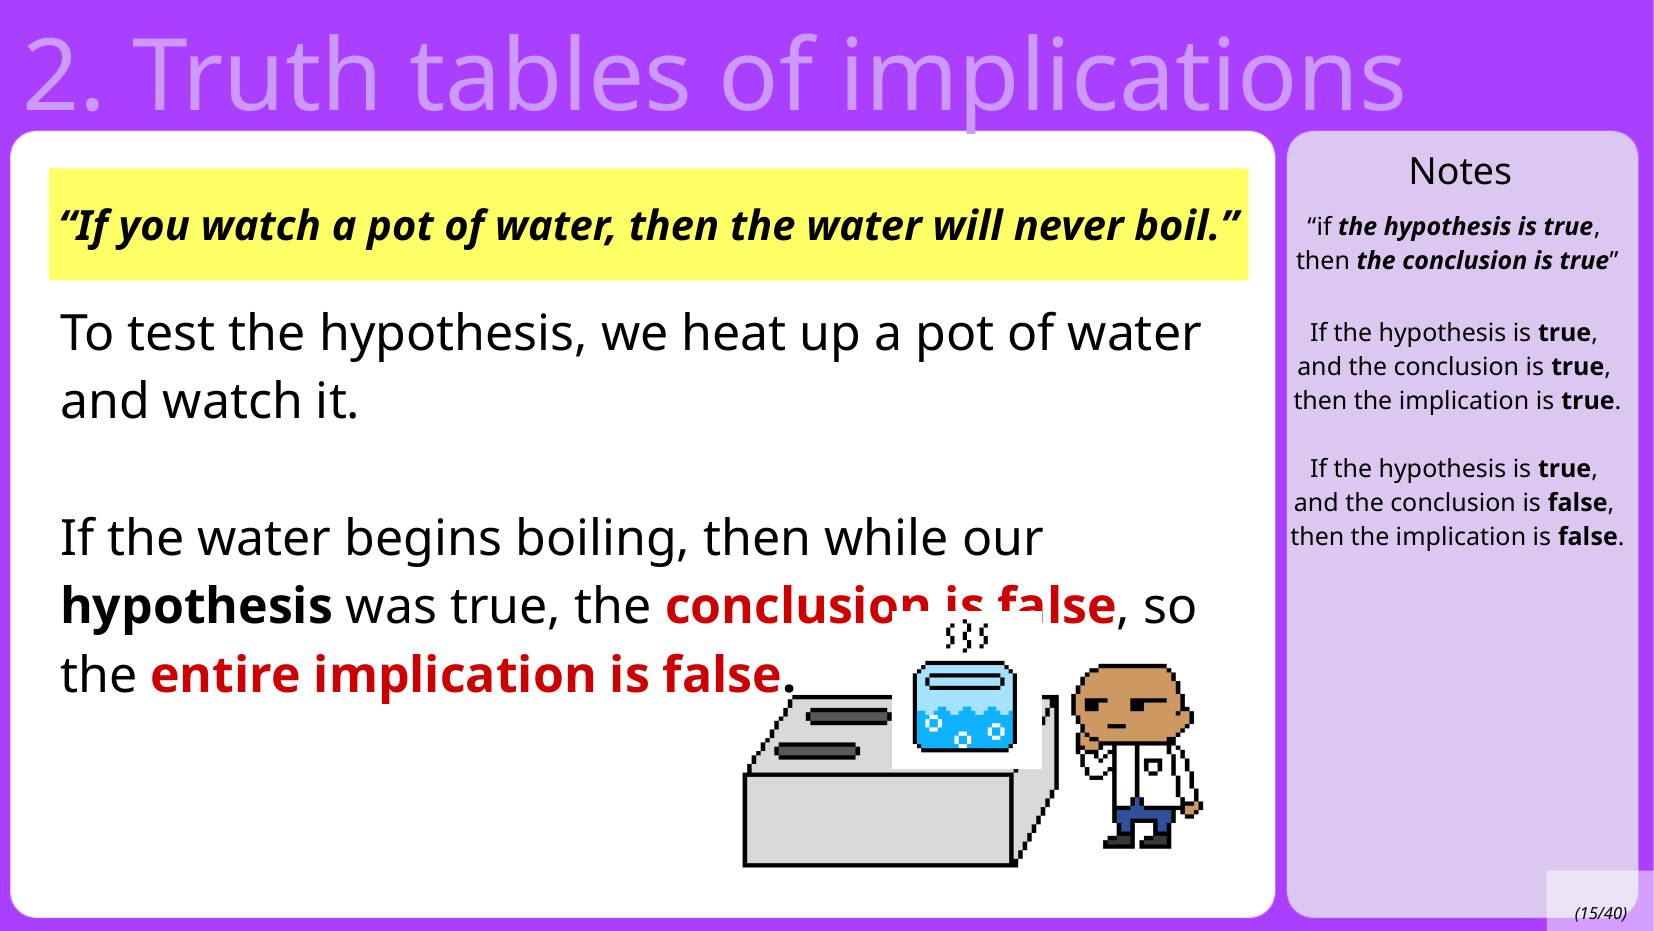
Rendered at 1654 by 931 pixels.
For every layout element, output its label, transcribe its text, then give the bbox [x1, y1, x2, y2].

text_box If the hypothesis is true, and the conclusion is true, then the implication is true. If the hypothesis is true, and the conclusion is false, then the implication is false. [1266, 314, 1649, 588]
picture [0, 0, 1654, 931]
text_box (<number>/40) [1546, 877, 1654, 931]
text_box “If you watch a pot of water, then the water will never boil.” [48, 168, 1249, 281]
text_box Notes [1290, 141, 1631, 196]
text_box Notes [1546, 870, 1654, 877]
text_box To test the hypothesis, we heat up a pot of water and watch it. If the water begins boiling, then while our hypothesis was true, the conclusion is false, so the entire implication is false. [60, 297, 1250, 634]
title 2. Truth tables of implications [22, 13, 1511, 130]
text_box “if the hypothesis is true, then the conclusion is true” [1266, 196, 1648, 290]
